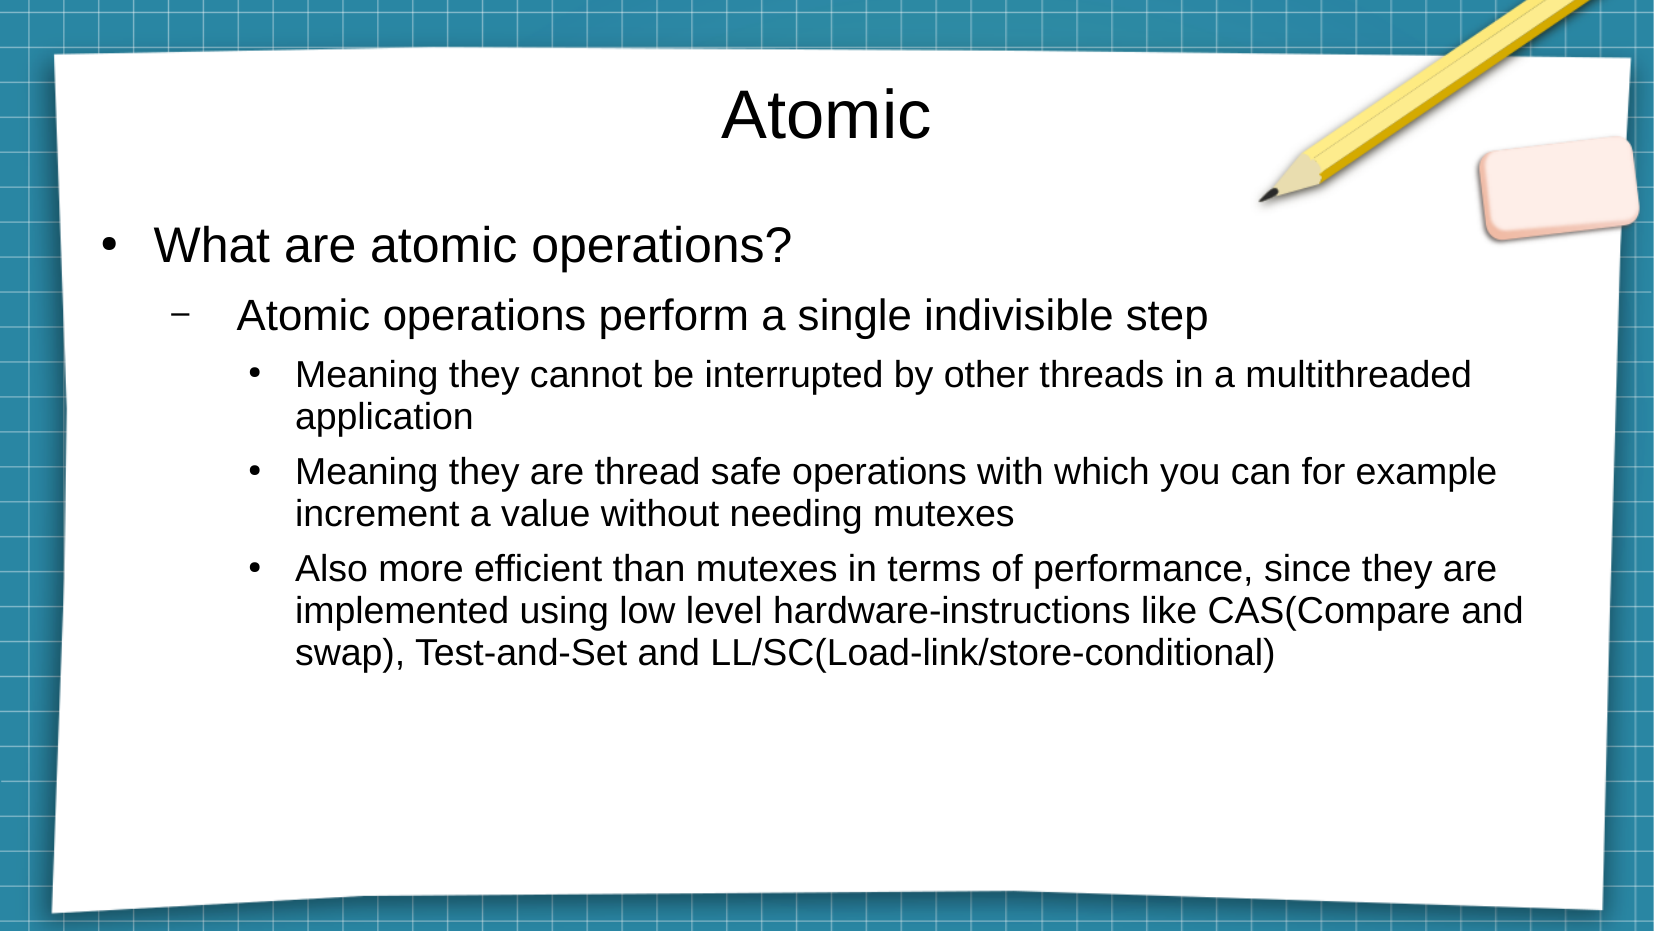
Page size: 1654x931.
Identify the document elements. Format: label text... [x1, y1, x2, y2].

picture [0, 0, 1654, 931]
list What are atomic operations? Atomic operations perform a single indivisible step Meaning they cannot be interrupted by other threads in a multithreaded application Meaning they are thread safe operations with which you can for example increment a value without needing mutexes Also more efficient than mutexes in terms of performance, since they are implemented using low level hardware-instructions like CAS(Compare and swap), Test-and-Set and LL/SC(Load-link/store-conditional) [82, 217, 1571, 758]
title Atomic [82, 37, 1571, 193]
